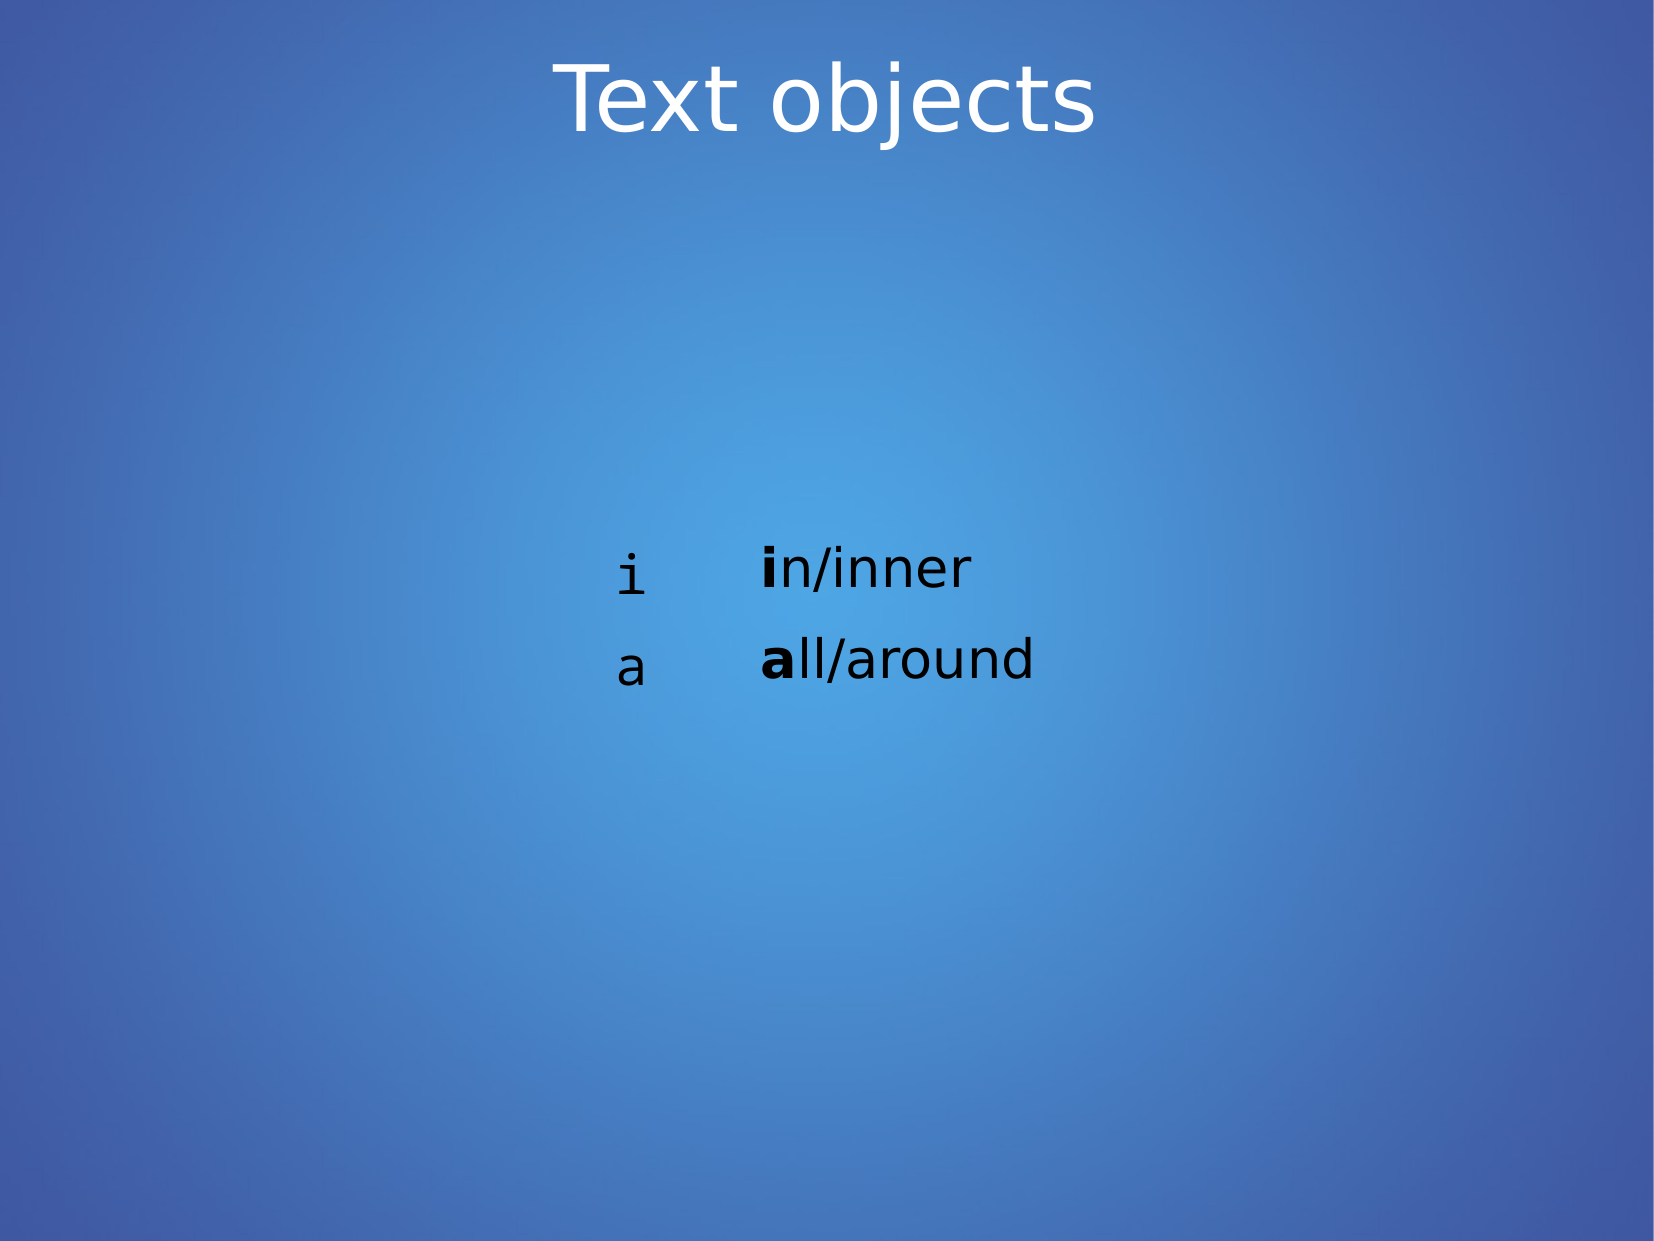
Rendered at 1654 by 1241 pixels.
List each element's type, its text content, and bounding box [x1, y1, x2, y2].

table_cell a [600, 620, 746, 711]
table_header in/inner [746, 529, 1053, 620]
table_header i [600, 529, 746, 620]
table_cell all/around [746, 620, 1053, 711]
title Text objects [82, 23, 1571, 175]
picture [0, 0, 1654, 1241]
